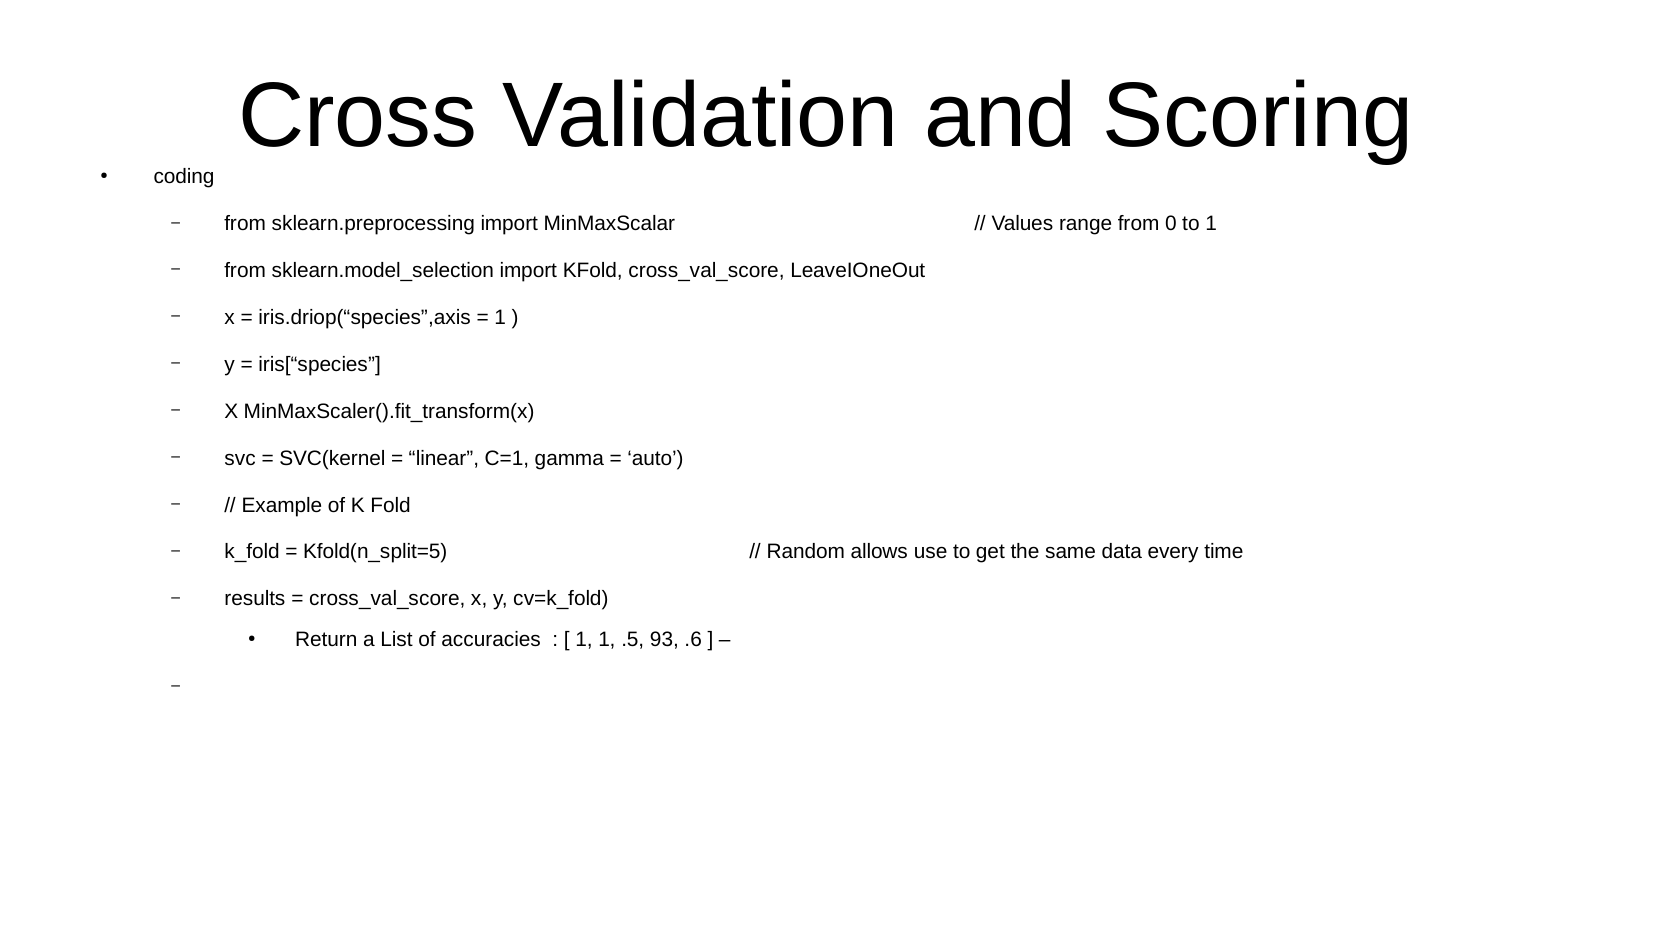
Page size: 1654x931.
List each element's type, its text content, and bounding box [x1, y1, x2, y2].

title Cross Validation and Scoring [82, 37, 1571, 165]
list coding from sklearn.preprocessing import MinMaxScalar // Values range from 0 to 1 from sklearn.model_selection import KFold, cross_val_score, LeaveIOneOut x = iris.driop(“species”,axis = 1 ) y = iris[“species”] X MinMaxScaler().fit_transform(x) svc = SVC(kernel = “linear”, C=1, gamma = ‘auto’) // Example of K Fold k_fold = Kfold(n_split=5) // Random allows use to get the same data every time results = cross_val_score, x, y, cv=k_fold) Return a List of accuracies : [ 1, 1, .5, 93, .6 ] – [82, 165, 1636, 931]
